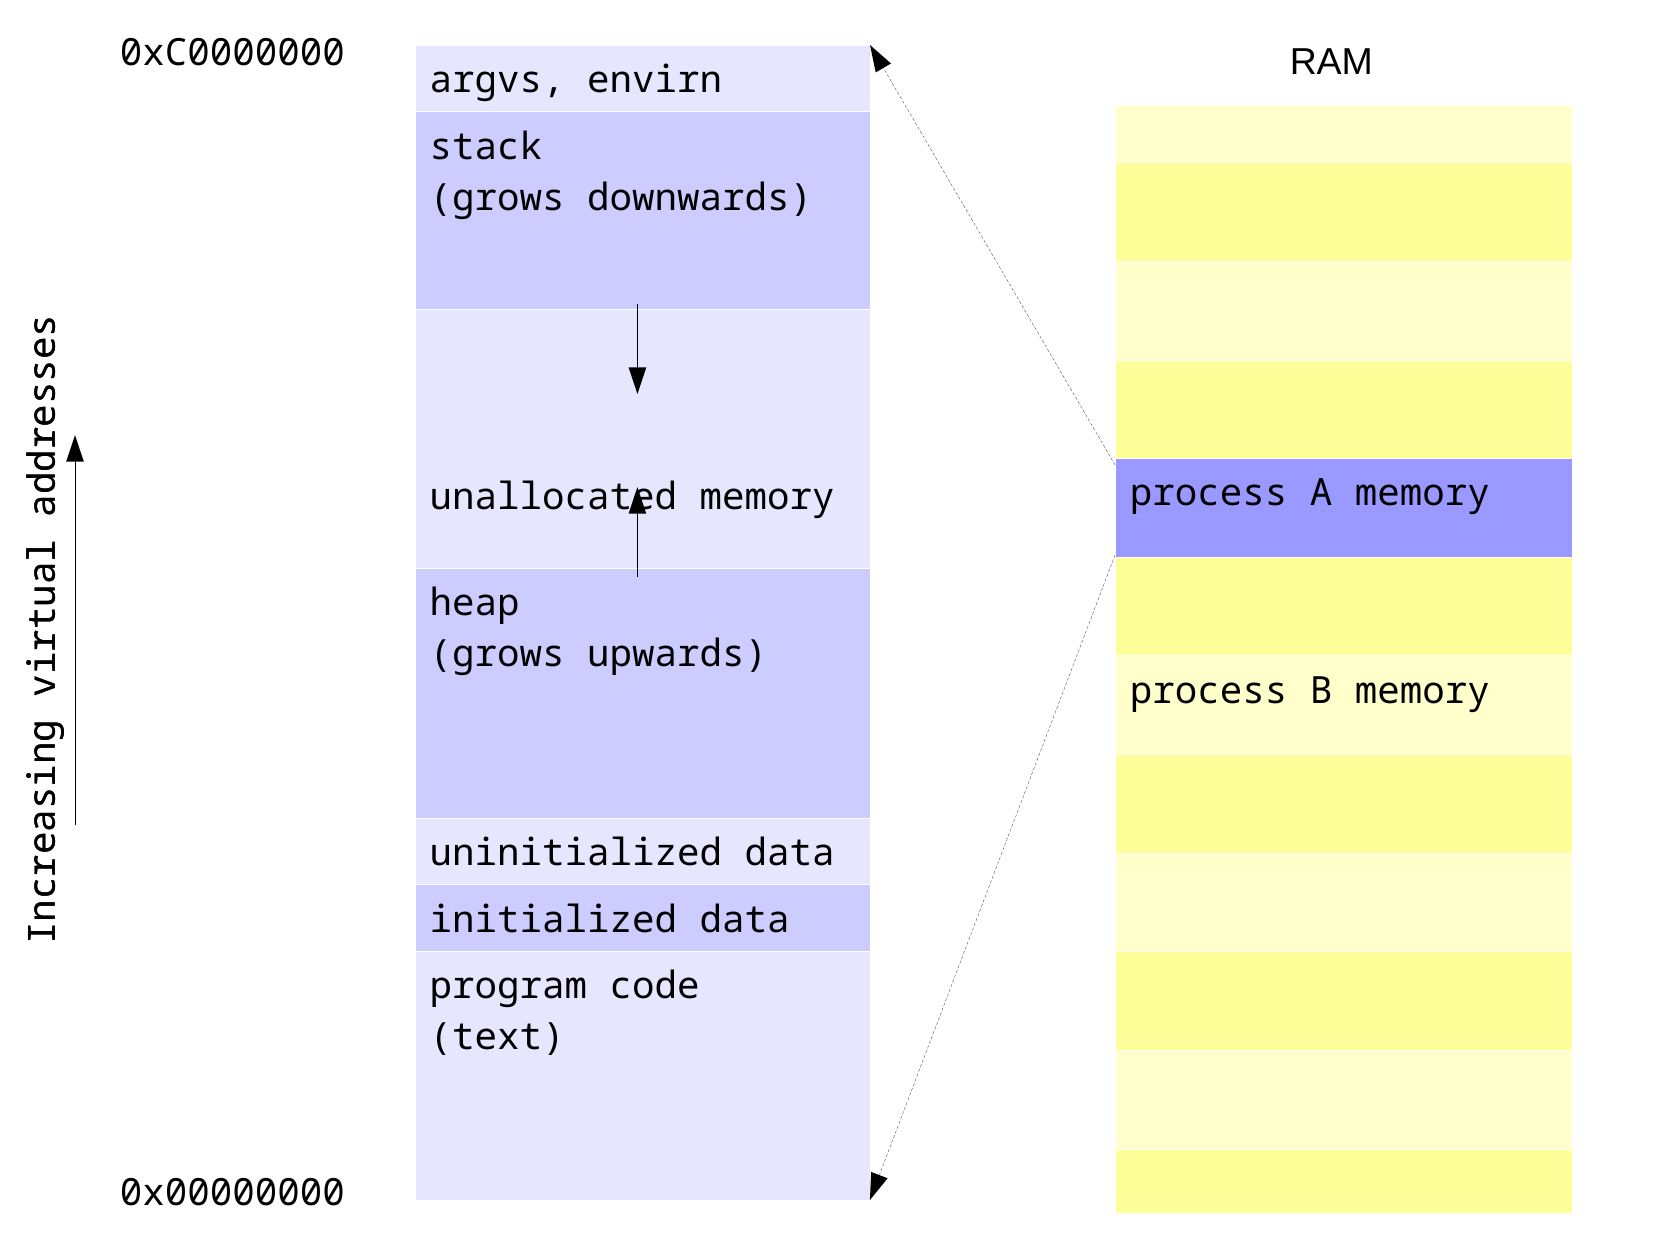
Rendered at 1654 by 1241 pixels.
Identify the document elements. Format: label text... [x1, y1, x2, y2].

table_cell process A memory [1116, 459, 1572, 557]
table_header [1116, 106, 1572, 162]
text_box Increasing virtual addresses [7, 300, 61, 960]
table_cell uninitialized data [416, 819, 870, 884]
table_cell [1116, 163, 1572, 261]
text_box 0xC0000000 [105, 18, 401, 109]
table_cell [1116, 1051, 1572, 1149]
table_cell [1116, 1150, 1572, 1213]
table_cell [1116, 262, 1572, 360]
table_cell [1116, 952, 1572, 1050]
table_cell initialized data [416, 885, 870, 951]
table_cell [1116, 854, 1572, 951]
table_cell [1116, 755, 1572, 853]
table_cell unallocated memory [416, 310, 870, 568]
table_cell program code (text) [416, 952, 870, 1200]
text_box RAM [1275, 33, 1388, 91]
table_cell heap (grows upwards) [416, 569, 870, 818]
table_header argvs, envirn [416, 46, 870, 111]
table_cell [1116, 361, 1572, 458]
table_cell stack (grows downwards) [416, 112, 870, 309]
text_box 0x00000000 [105, 1158, 401, 1241]
table_cell process B memory [1116, 656, 1572, 754]
table_cell [1116, 558, 1572, 655]
